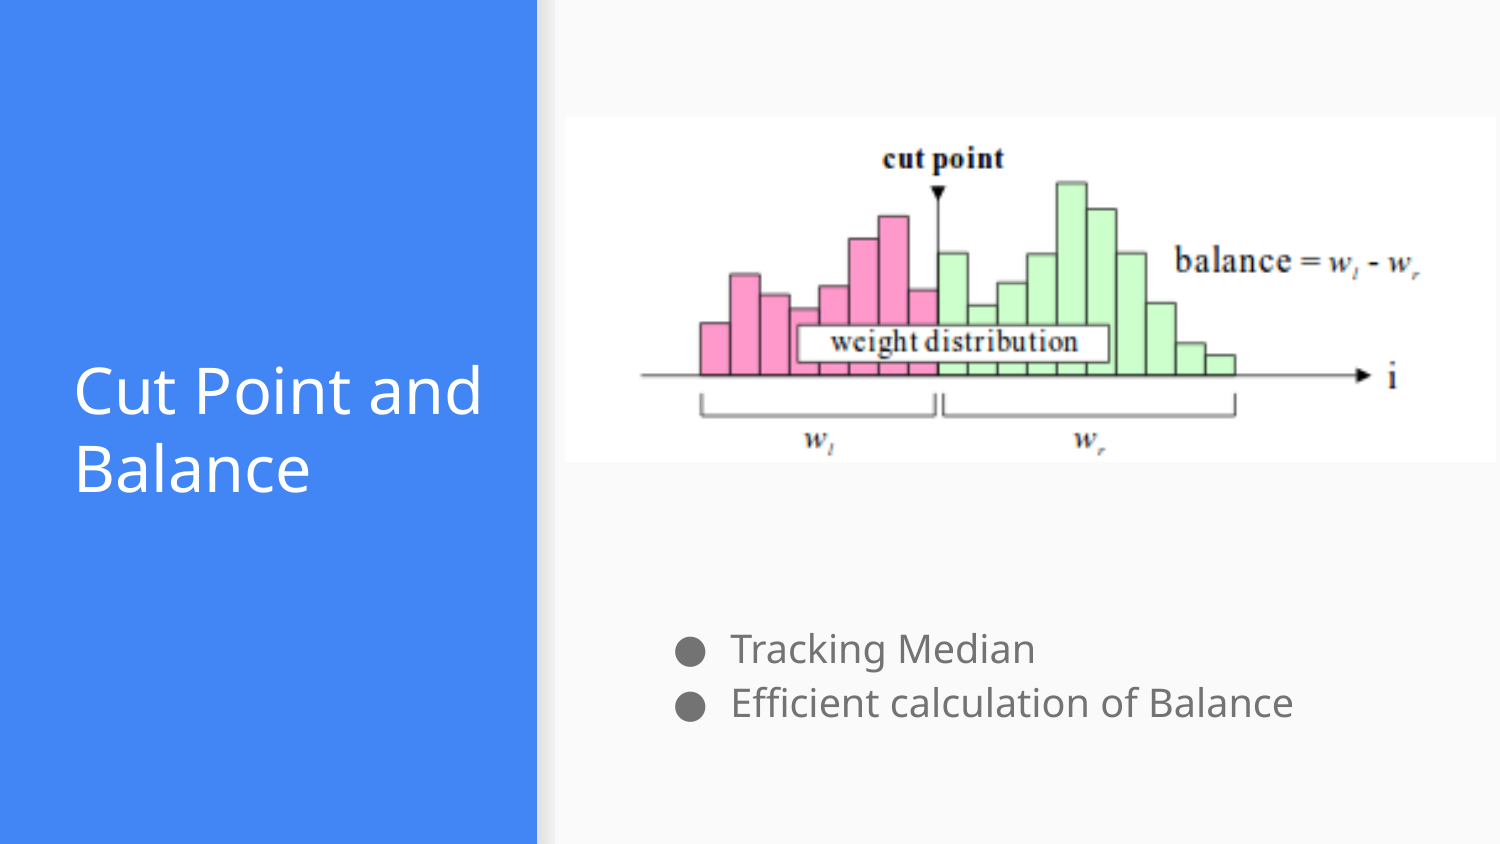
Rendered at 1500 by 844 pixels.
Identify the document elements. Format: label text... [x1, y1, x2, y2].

title Cut Point and Balance [58, 363, 520, 521]
list Tracking Median Efficient calculation of Balance [640, 601, 1421, 783]
picture [564, 117, 1497, 462]
